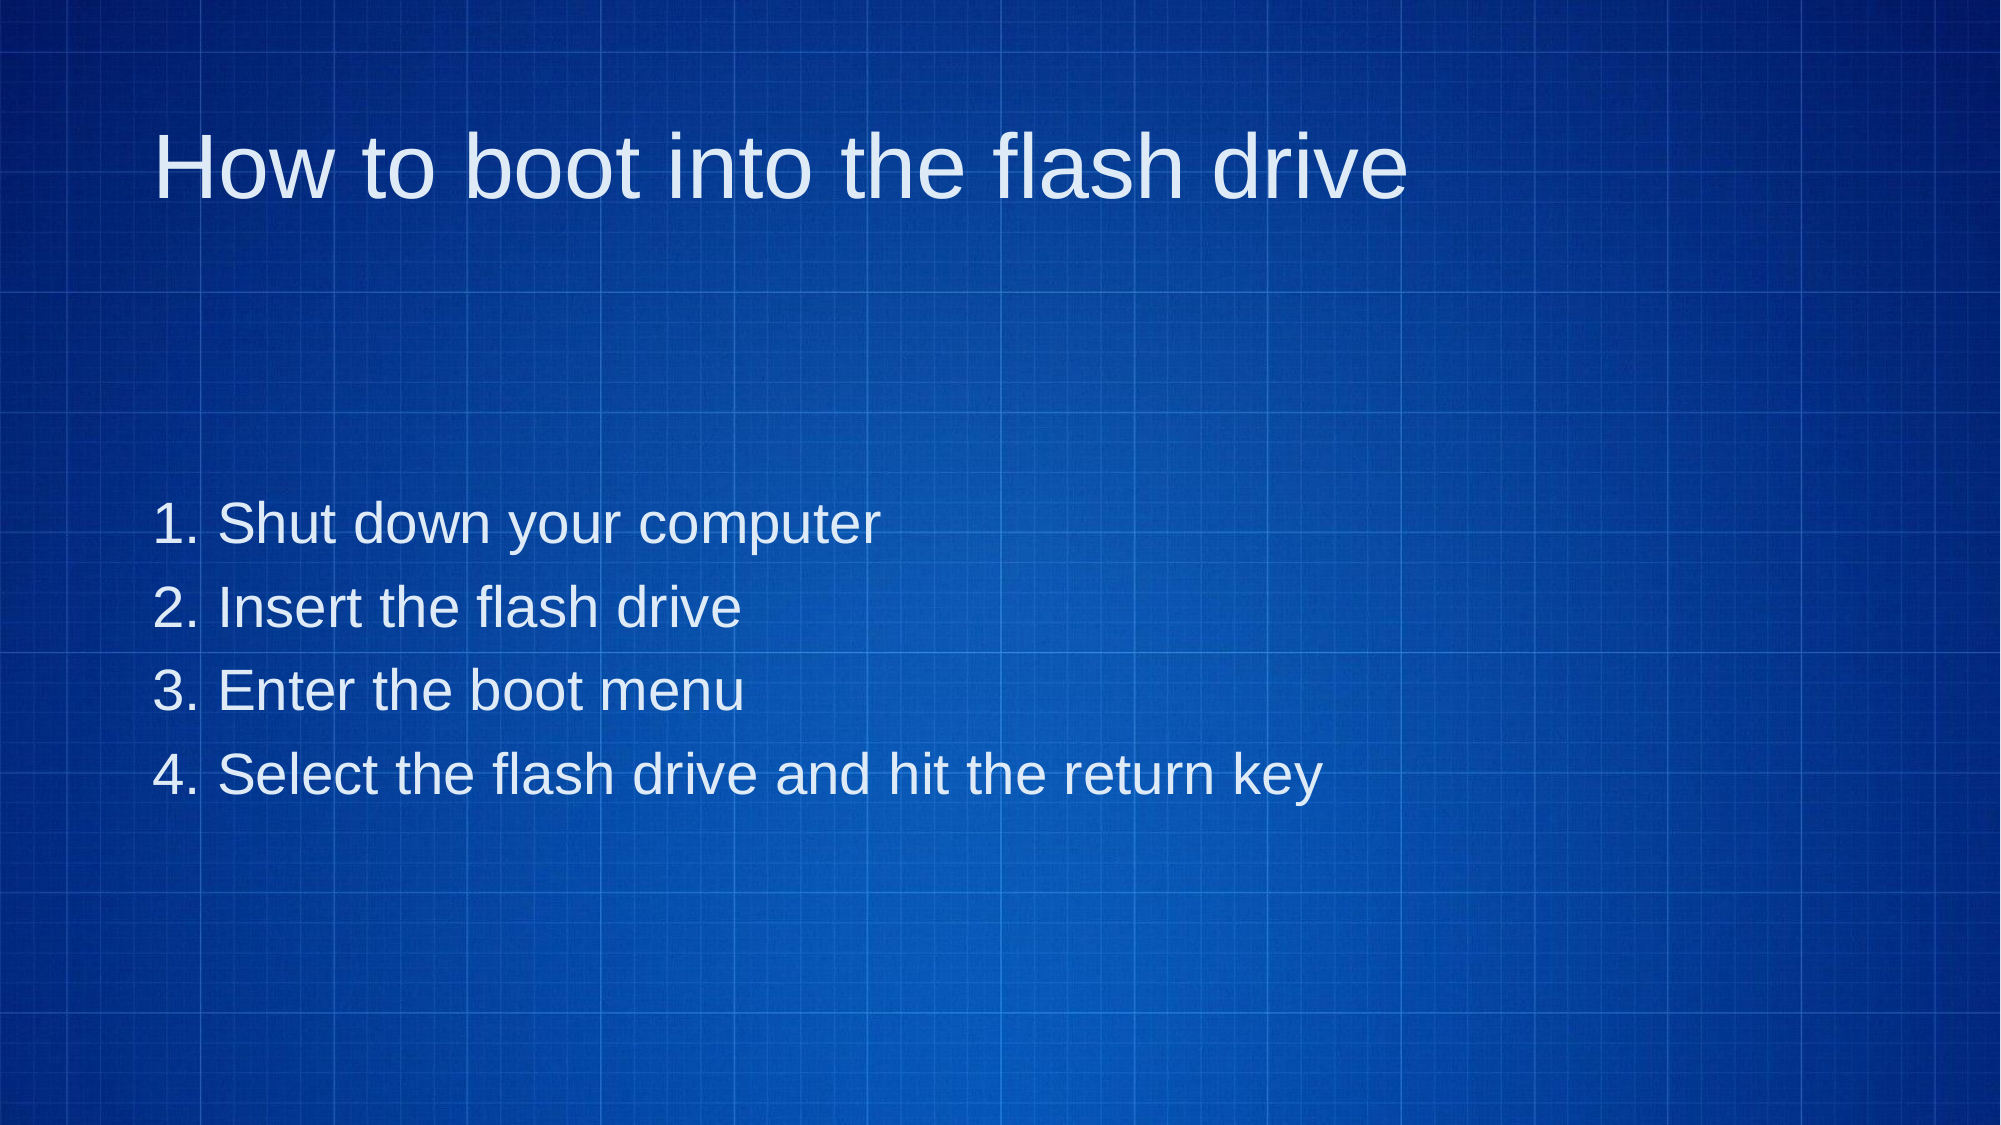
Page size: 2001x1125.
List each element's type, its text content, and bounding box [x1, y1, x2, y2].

title How to boot into the flash drive [137, 59, 1863, 278]
picture [0, 0, 2001, 1125]
list Shut down your computer Insert the flash drive Enter the boot menu Select the flash drive and hit the return key [137, 485, 1863, 980]
